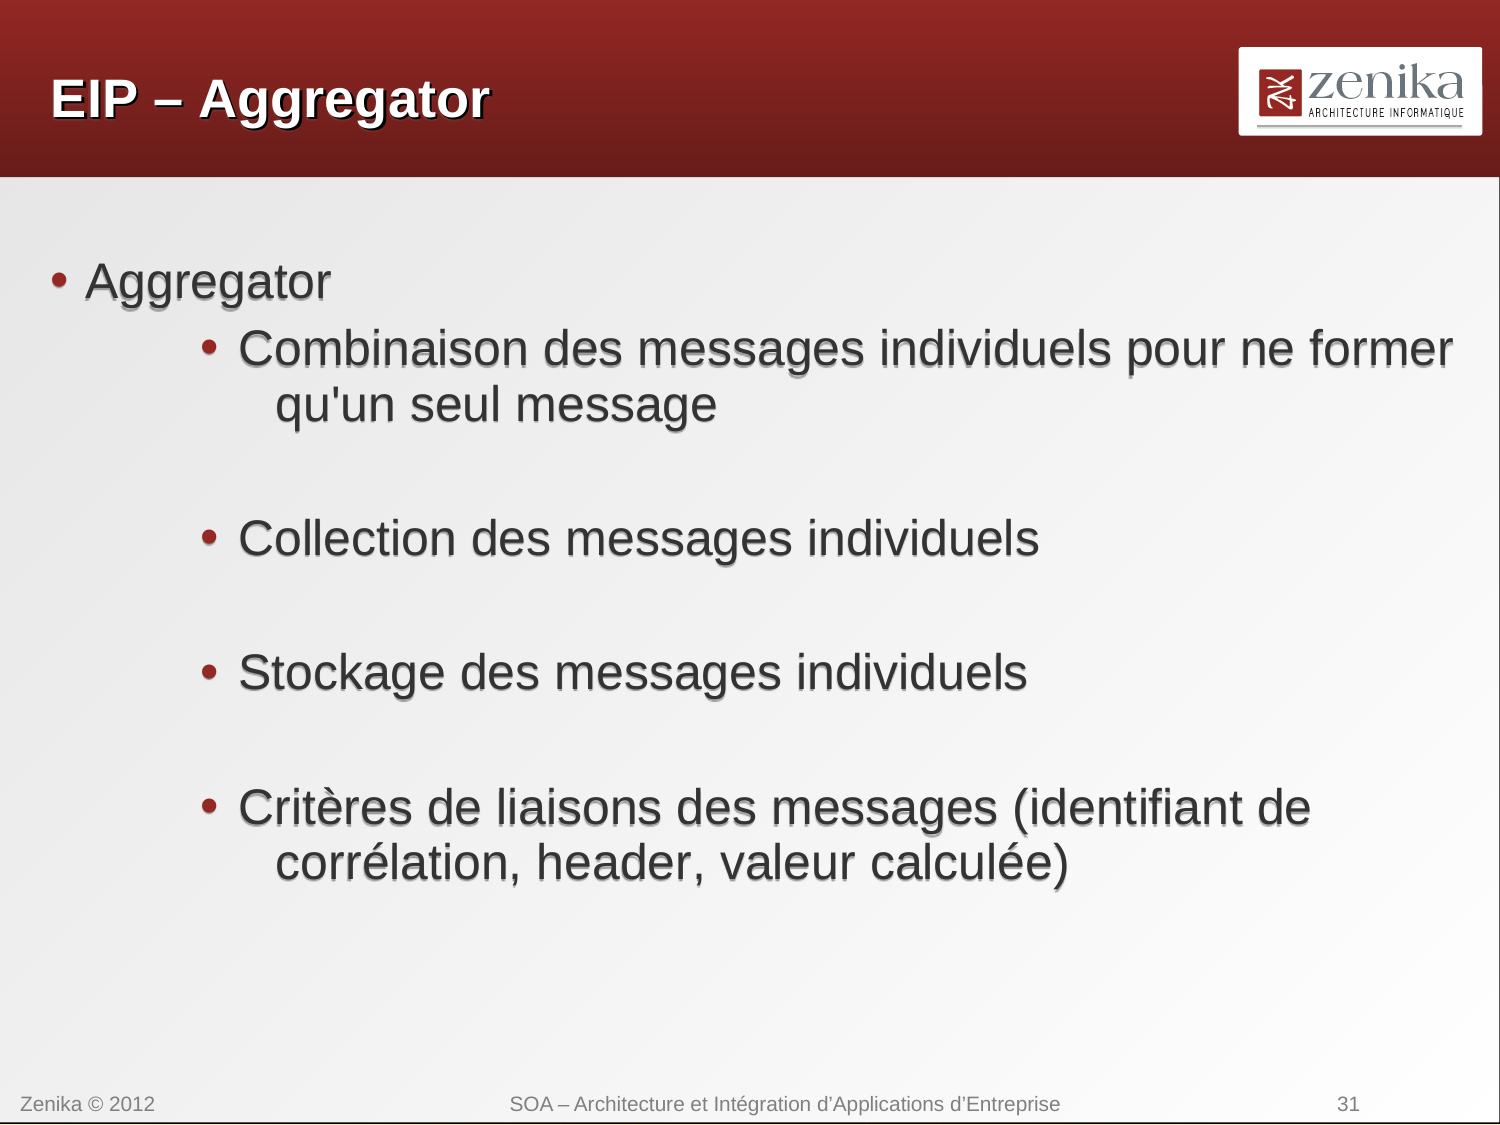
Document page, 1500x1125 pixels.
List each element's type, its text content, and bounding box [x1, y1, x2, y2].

subtitle Aggregator Combinaison des messages individuels pour ne former qu'un seul message Collection des messages individuels Stockage des messages individuels Critères de liaisons des messages (identifiant de corrélation, header, valeur calculée) [50, 249, 1477, 1084]
title EIP – Aggregator [50, 22, 1206, 172]
